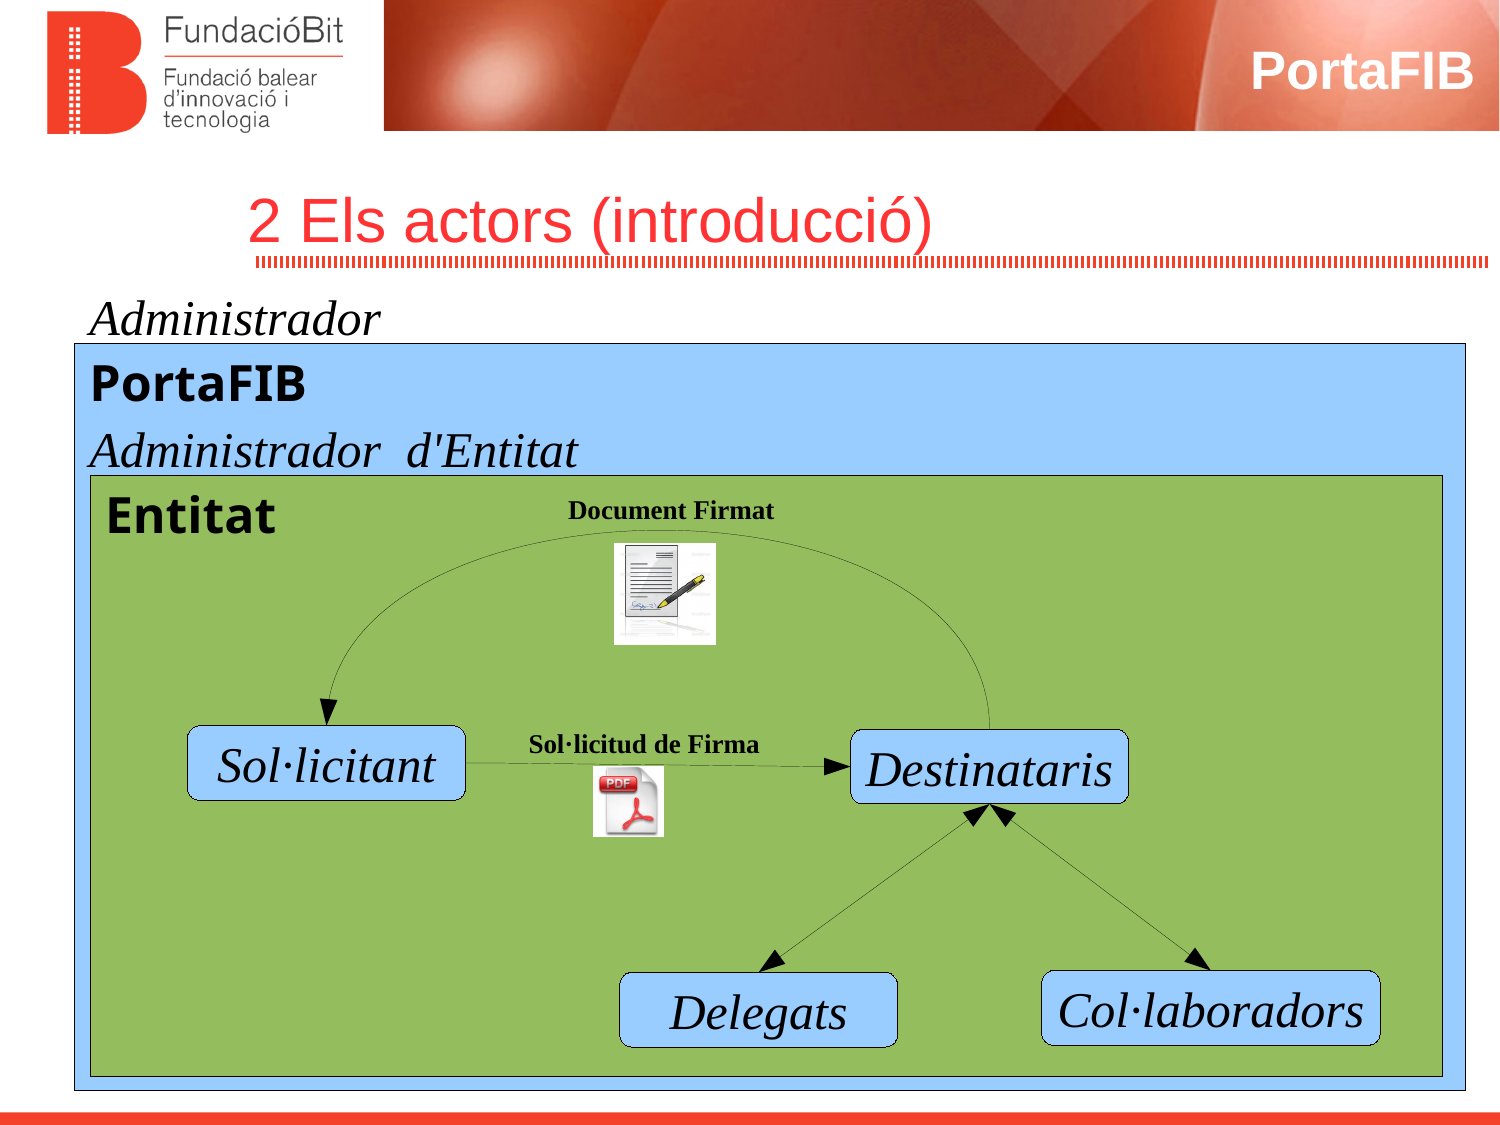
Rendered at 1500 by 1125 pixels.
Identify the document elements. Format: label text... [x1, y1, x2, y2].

list 2 Els actors (introducció) [75, 186, 1425, 257]
text_box Sol·licitant [187, 725, 466, 801]
picture [614, 543, 716, 645]
text_box Destinataris [850, 729, 1129, 804]
text_box PortaFIB [74, 343, 303, 409]
text_box Col·laboradors [1041, 970, 1381, 1046]
text_box Delegats [619, 972, 898, 1048]
text_box Administrador [74, 277, 397, 353]
picture [593, 766, 664, 837]
picture [47, 11, 343, 134]
text_box [328, 532, 989, 766]
text_box Sol·licitud de Firma [513, 719, 772, 767]
text_box Document Firmat [553, 484, 789, 532]
text_box Administrador d'Entitat [74, 409, 594, 485]
text_box Entitat [90, 475, 279, 551]
title PortaFIB [324, 19, 1477, 123]
picture [383, 0, 1500, 131]
text_box [74, 343, 1466, 1091]
